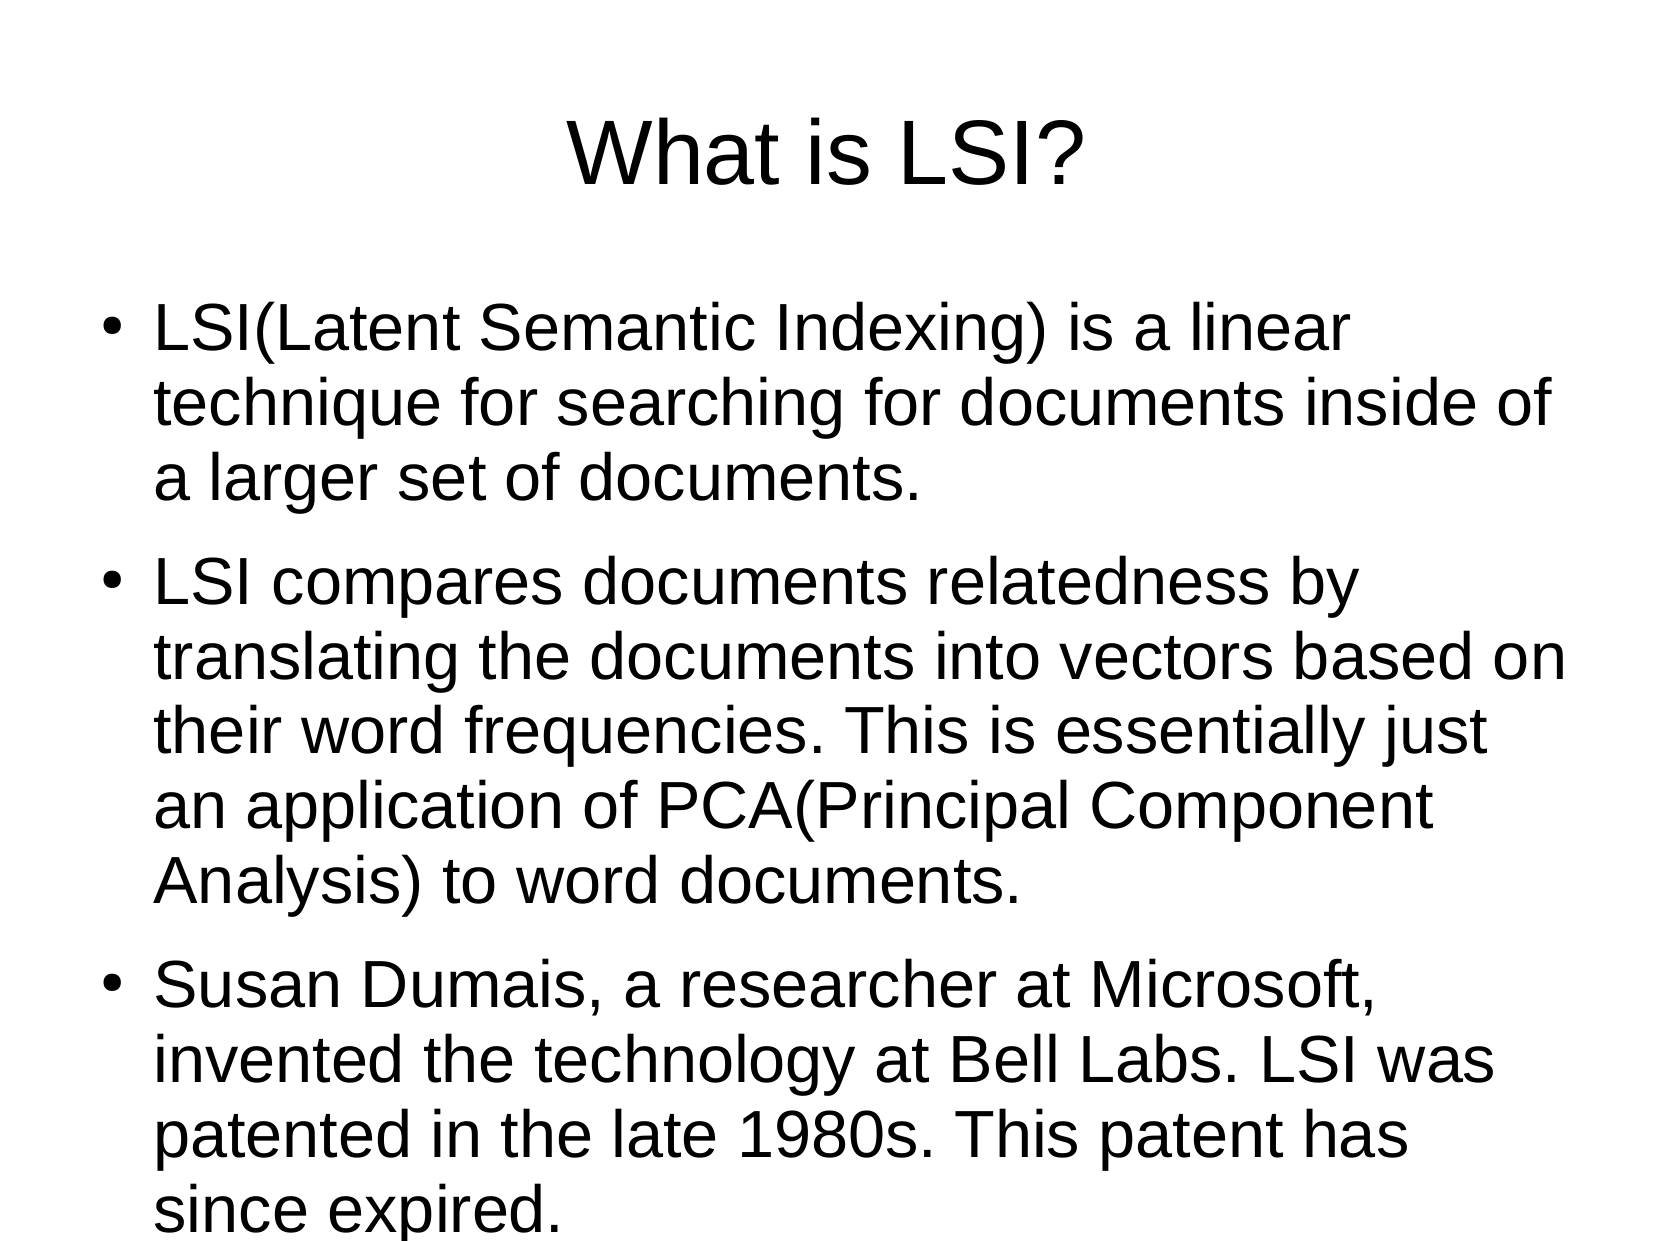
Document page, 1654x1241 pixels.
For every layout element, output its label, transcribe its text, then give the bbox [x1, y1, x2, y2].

title What is LSI? [82, 49, 1571, 257]
list LSI(Latent Semantic Indexing) is a linear technique for searching for documents inside of a larger set of documents. LSI compares documents relatedness by translating the documents into vectors based on their word frequencies. This is essentially just an application of PCA(Principal Component Analysis) to word documents. Susan Dumais, a researcher at Microsoft, invented the technology at Bell Labs. LSI was patented in the late 1980s. This patent has since expired. [82, 290, 1571, 1241]
